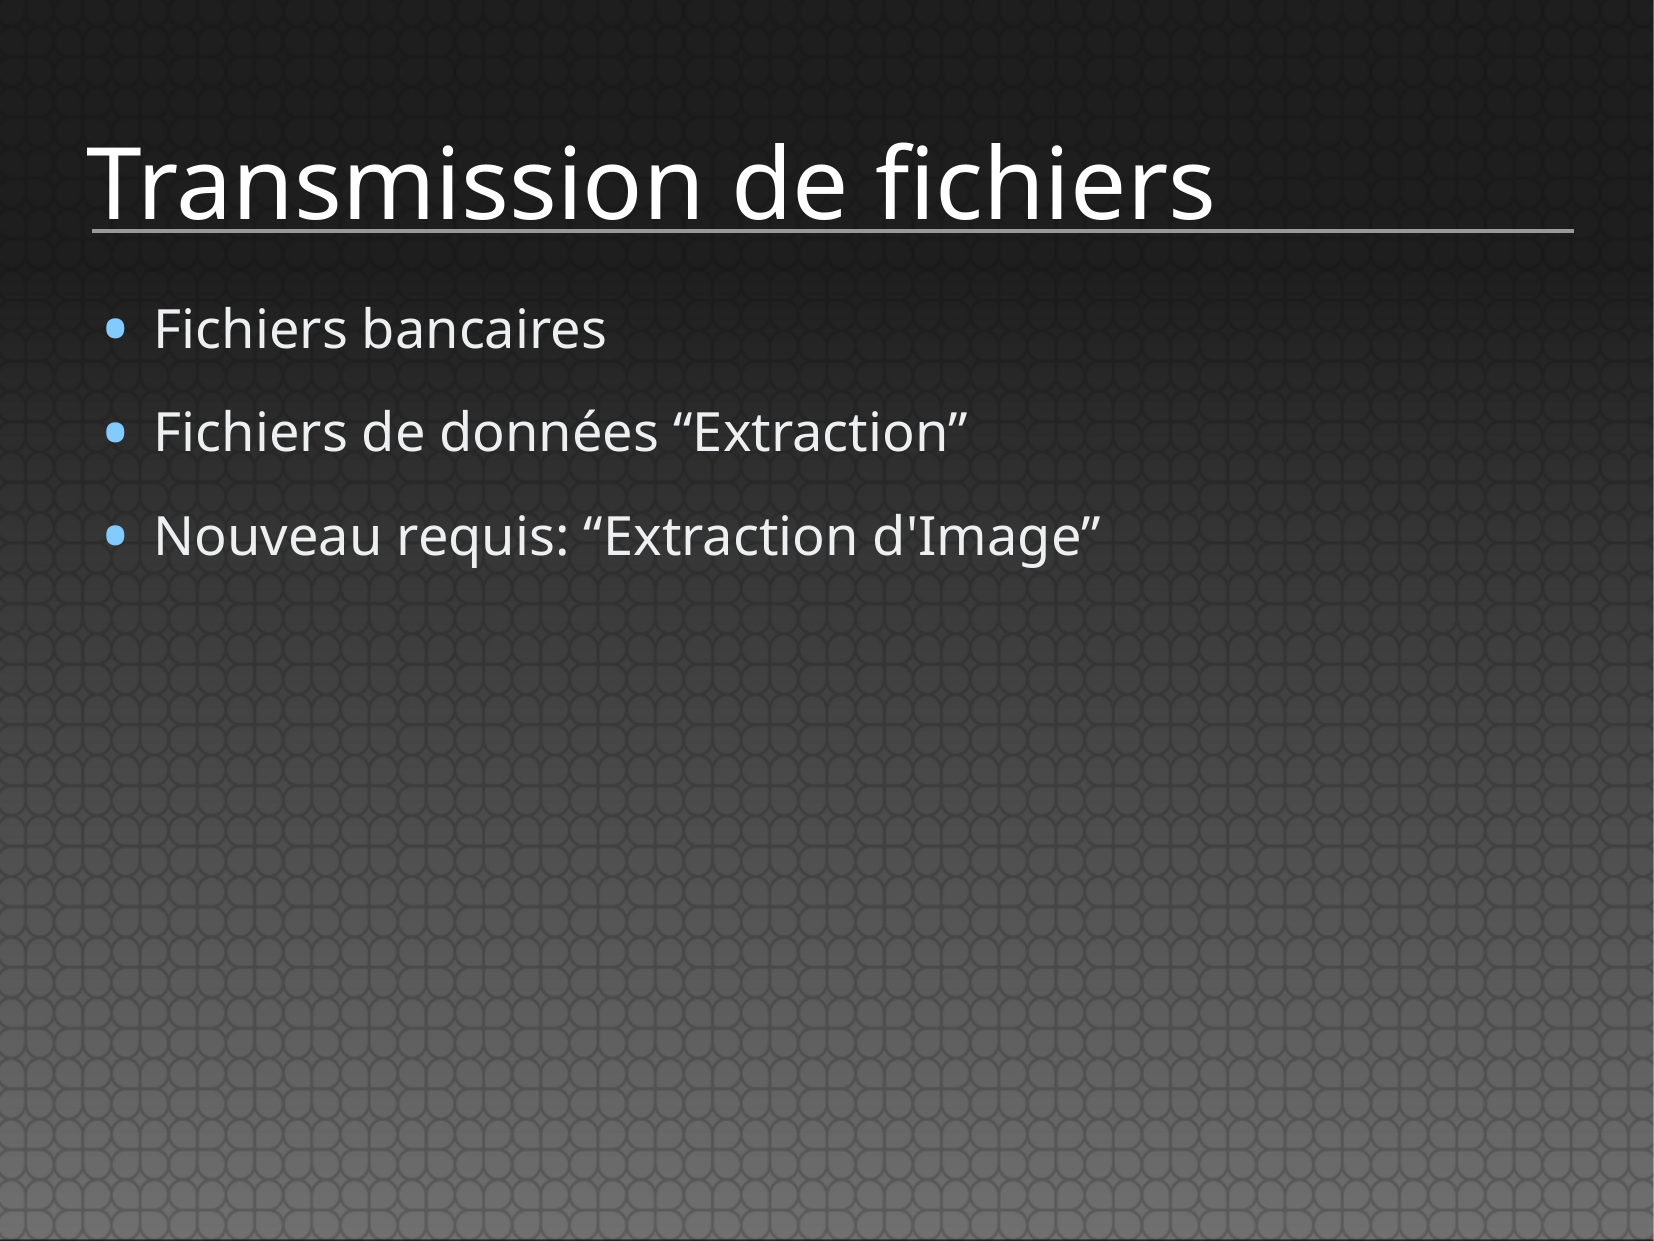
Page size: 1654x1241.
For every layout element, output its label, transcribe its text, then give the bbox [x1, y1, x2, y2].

picture [0, 0, 1654, 1241]
list Fichiers bancaires Fichiers de données “Extraction” Nouveau requis: “Extraction d'Image” [82, 290, 1571, 531]
title Transmission de fichiers [86, 112, 1576, 249]
